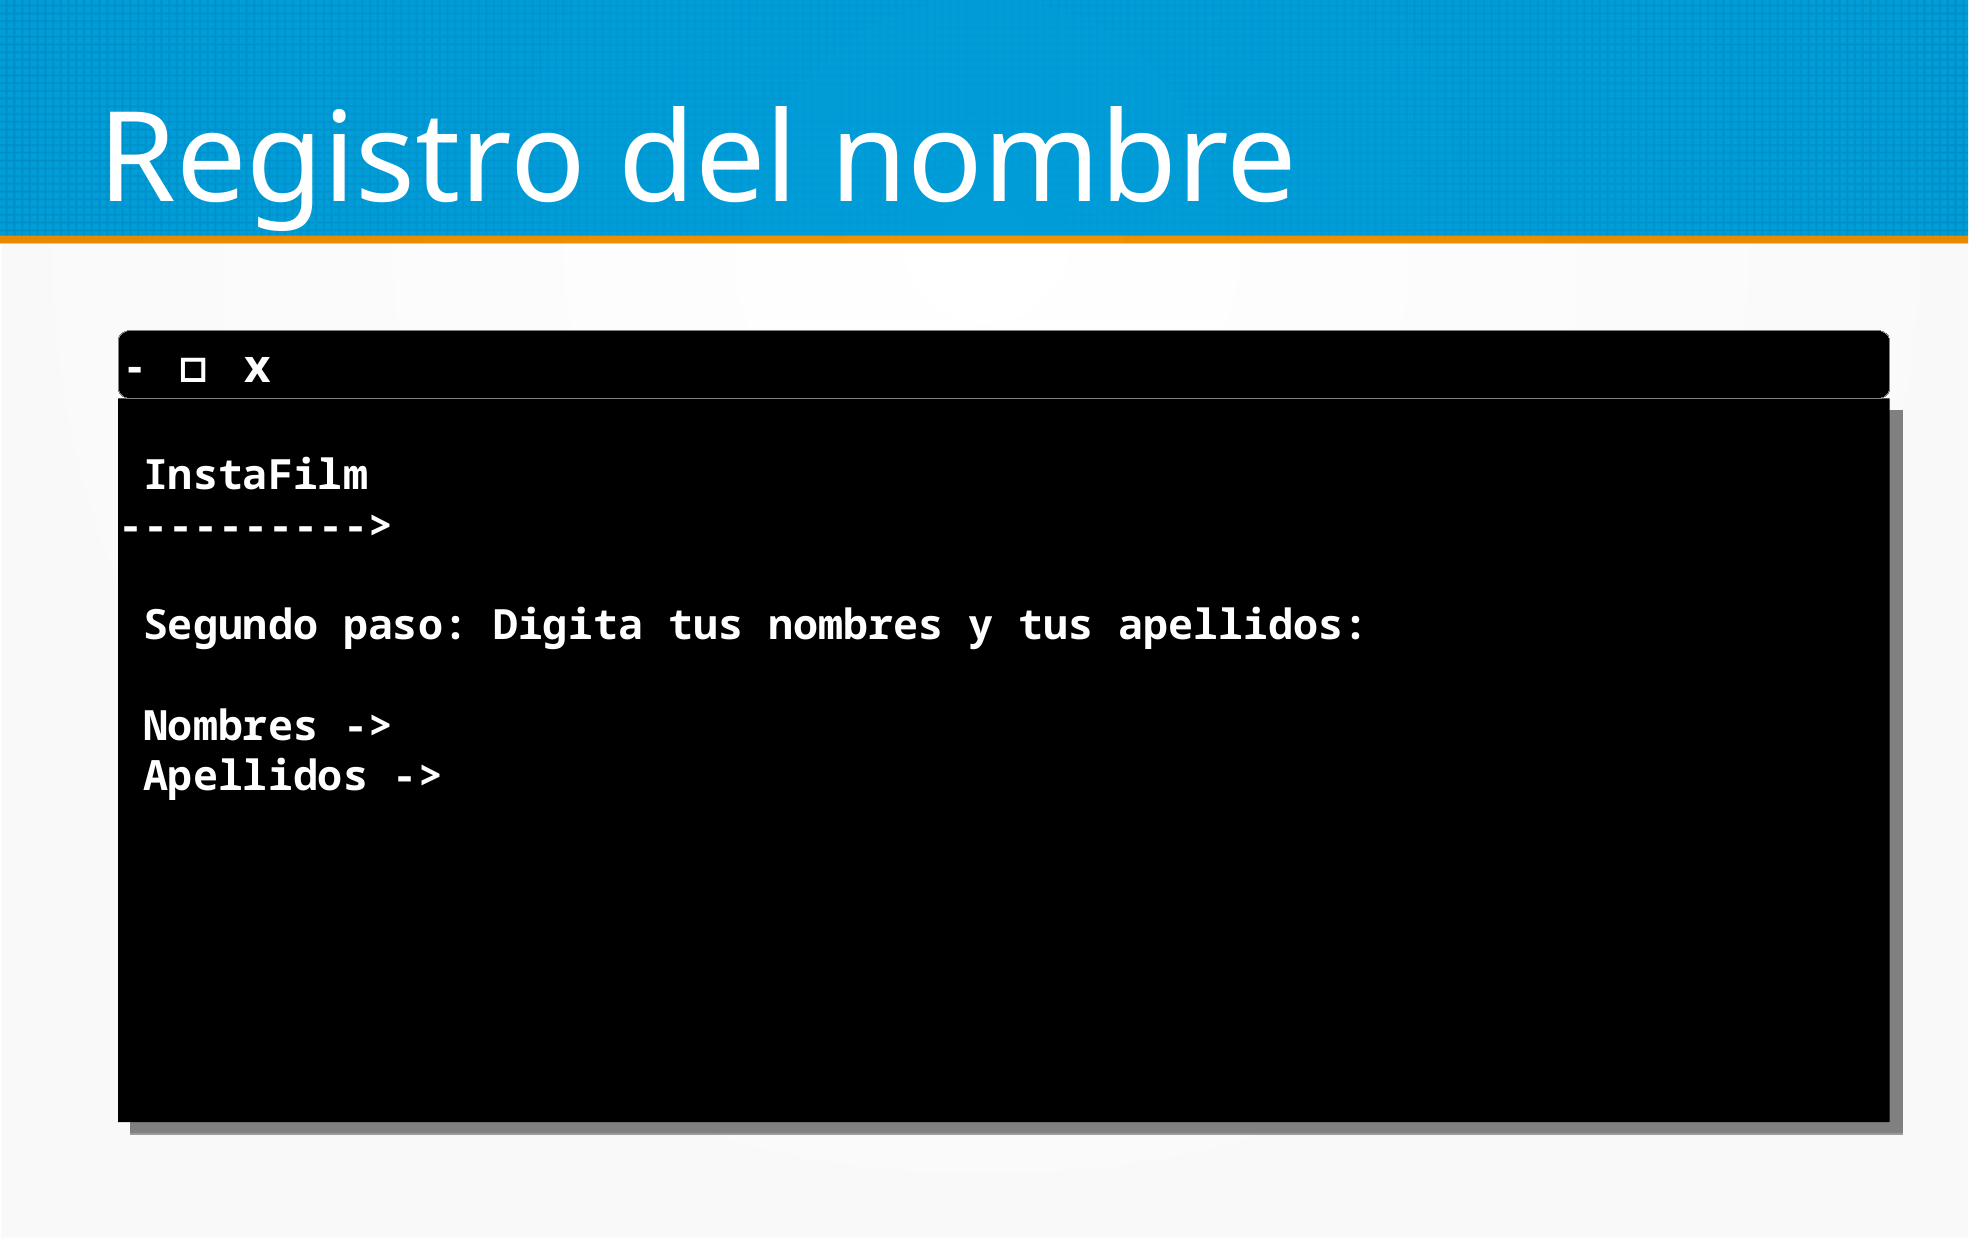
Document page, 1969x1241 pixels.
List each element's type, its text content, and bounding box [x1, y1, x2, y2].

text_box InstaFilm ----------> Segundo paso: Digita tus nombres y tus apellidos: Nombres -> Apellidos -> [118, 398, 1890, 1123]
text_box - □ x [118, 330, 1890, 399]
title Registro del nombre [98, 19, 1870, 227]
